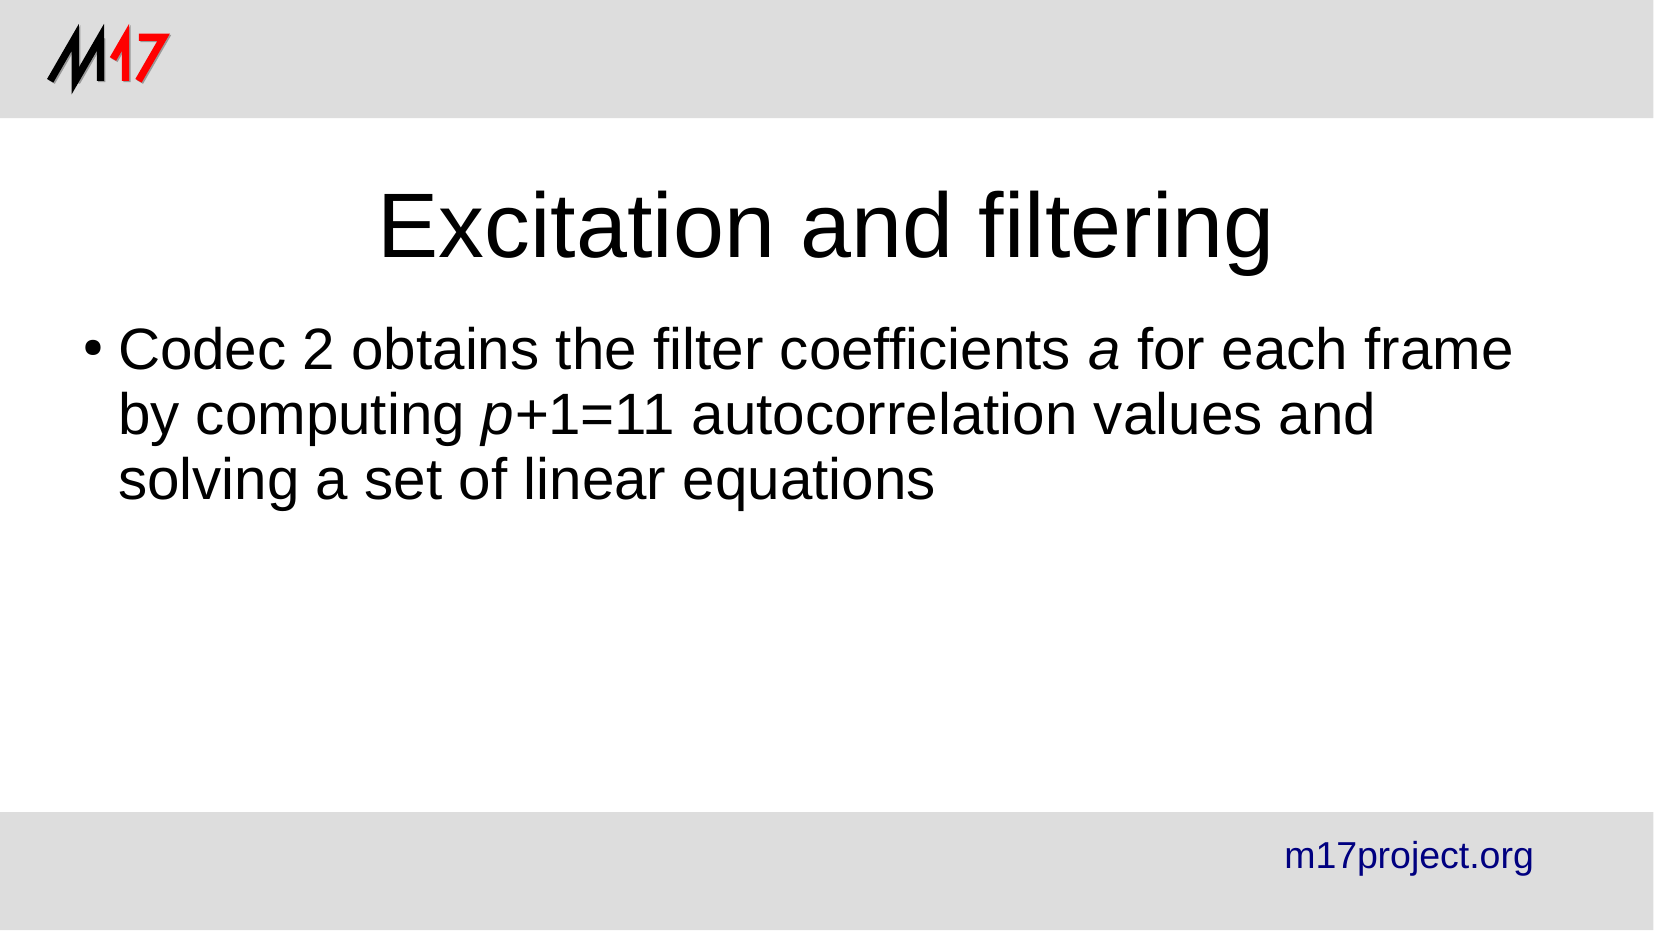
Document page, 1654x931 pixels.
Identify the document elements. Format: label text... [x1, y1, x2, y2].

text_box [0, 812, 1654, 931]
text_box [0, 0, 1654, 119]
picture [39, 16, 178, 102]
text_box m17project.org [1269, 826, 1654, 897]
title Excitation and filtering [82, 147, 1571, 303]
subtitle Codec 2 obtains the filter coefficients a for each frame by computing p+1=11 autocorrelation values and solving a set of linear equations [82, 316, 1571, 812]
